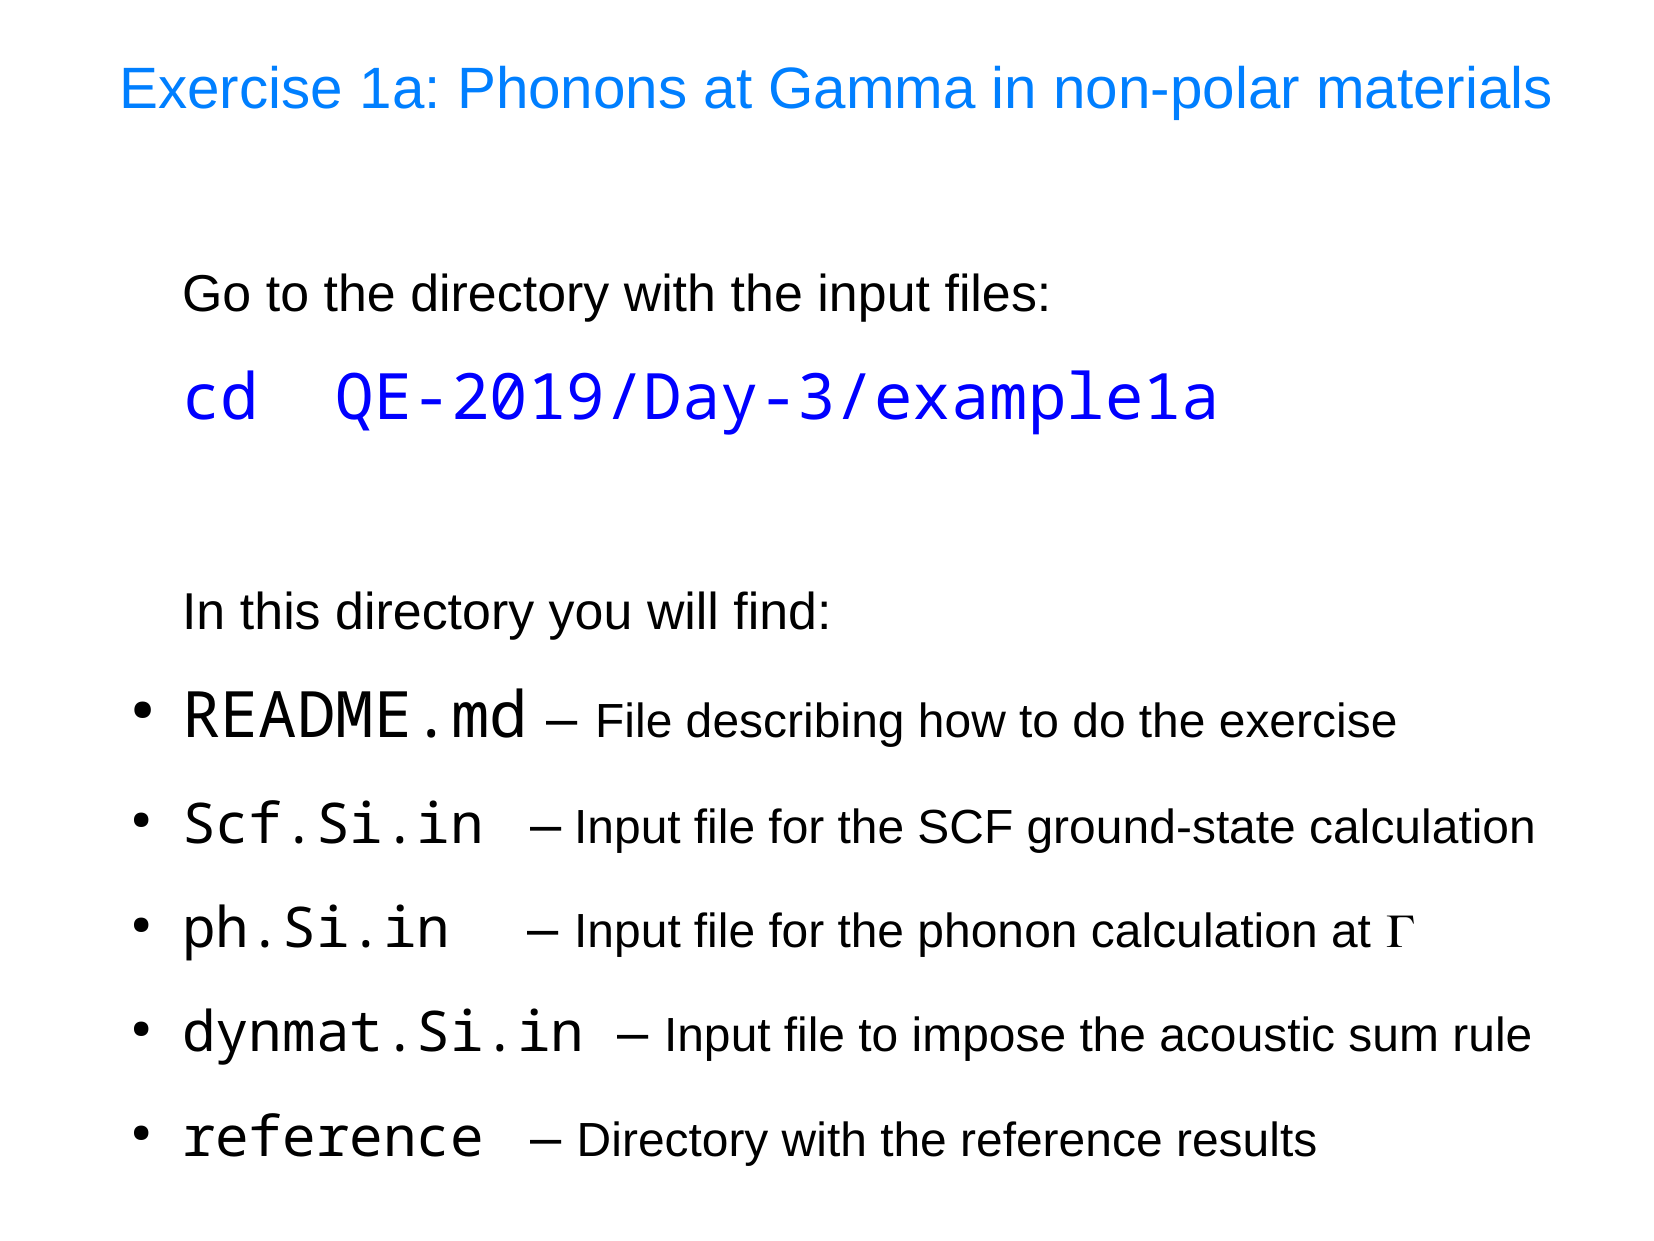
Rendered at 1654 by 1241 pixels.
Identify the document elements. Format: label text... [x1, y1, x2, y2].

list Go to the directory with the input files: cd QE-2019/Day-3/example1a In this directory you will find: README.md – File describing how to do the exercise Scf.Si.in – Input file for the SCF ground-state calculation ph.Si.in – Input file for the phonon calculation at Γ dynmat.Si.in – Input file to impose the acoustic sum rule reference – Directory with the reference results [114, 264, 1603, 1174]
title Exercise 1a: Phonons at Gamma in non-polar materials [82, 0, 1571, 192]
